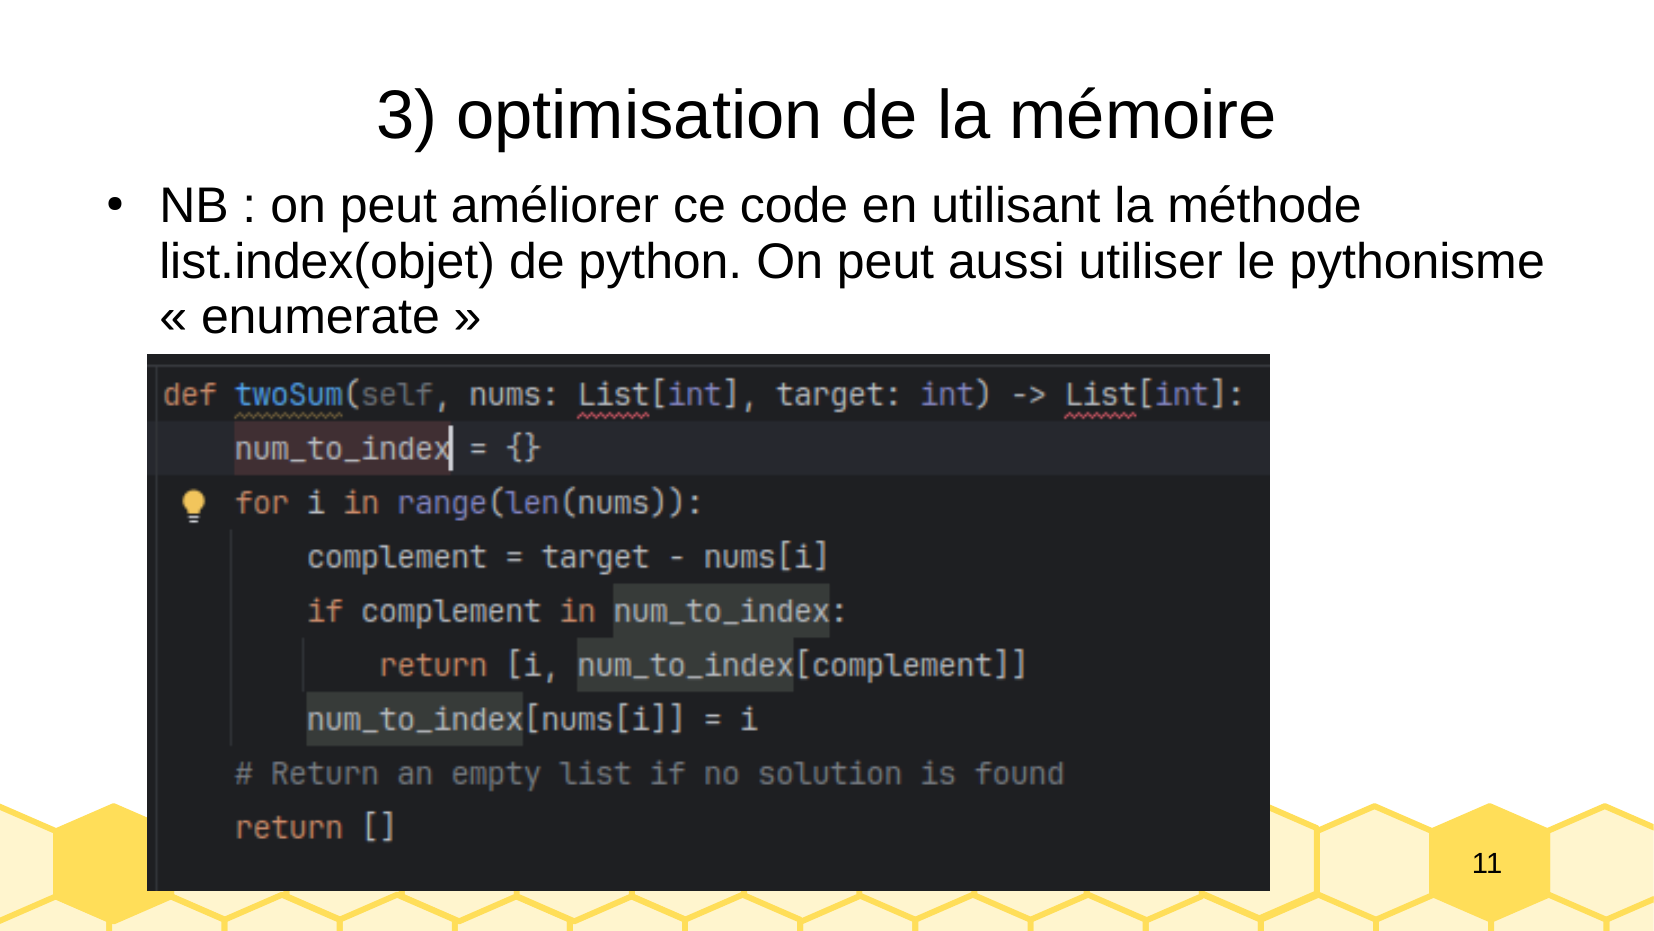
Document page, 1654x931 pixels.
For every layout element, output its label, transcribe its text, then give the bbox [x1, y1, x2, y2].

picture [147, 354, 1270, 891]
list NB : on peut améliorer ce code en utilisant la méthode list.index(objet) de python. On peut aussi utiliser le pythonisme « enumerate » [88, 177, 1577, 717]
title 3) optimisation de la mémoire [82, 37, 1571, 193]
